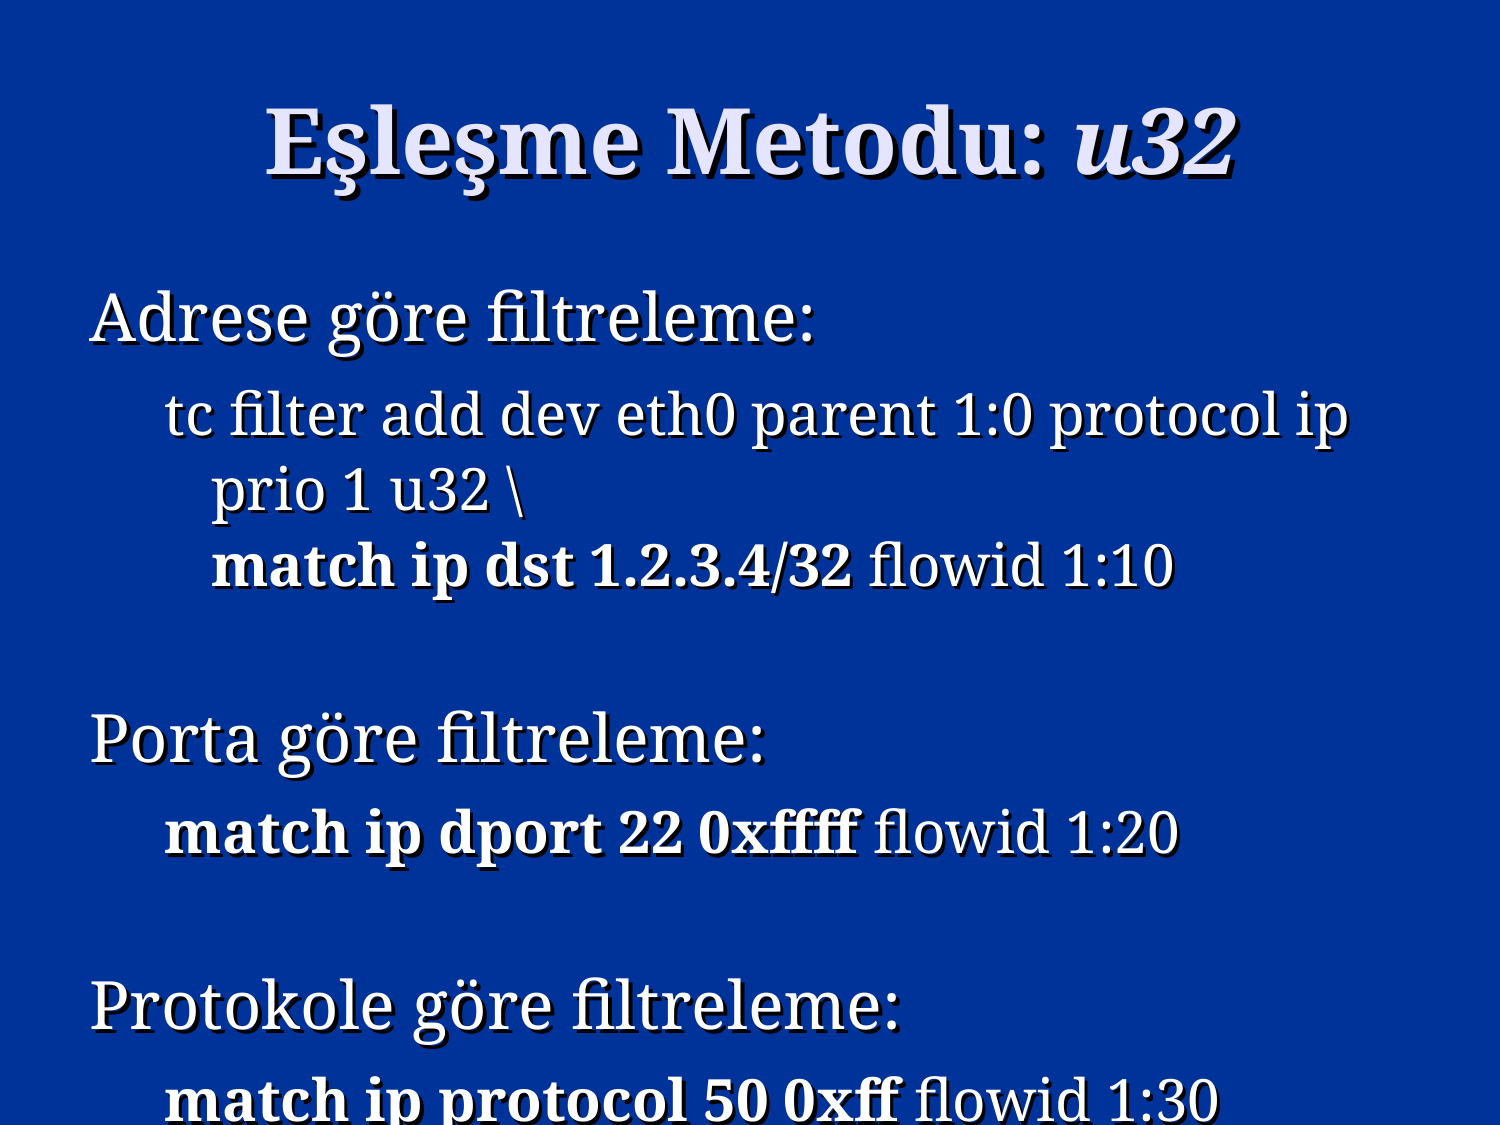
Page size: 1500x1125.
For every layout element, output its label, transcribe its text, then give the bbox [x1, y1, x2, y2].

title Eşleşme Metodu: u32 [75, 21, 1426, 257]
list Adrese göre filtreleme: tc filter add dev eth0 parent 1:0 protocol ip prio 1 u32 \ match ip dst 1.2.3.4/32 flowid 1:10 Porta göre filtreleme: match ip dport 22 0xffff flowid 1:20 Protokole göre filtreleme: match ip protocol 50 0xff flowid 1:30 [75, 262, 1426, 1031]
